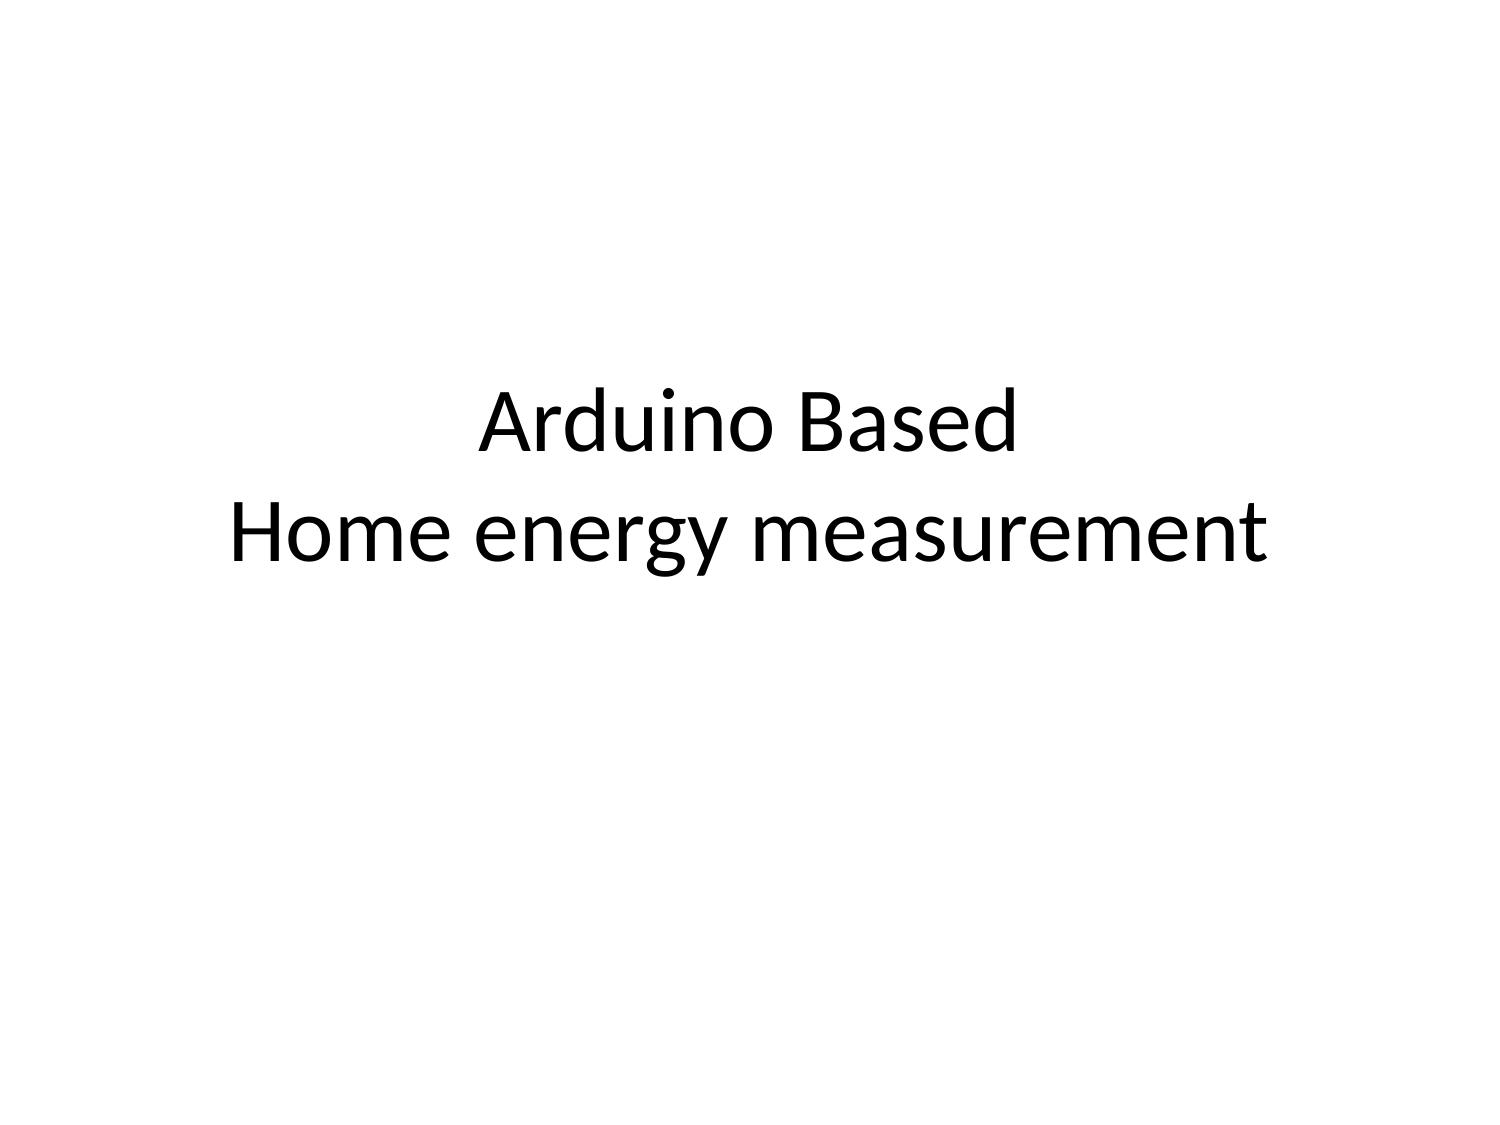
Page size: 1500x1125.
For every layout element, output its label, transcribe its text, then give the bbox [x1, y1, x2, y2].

title Arduino Based Home energy measurement [112, 349, 1388, 591]
